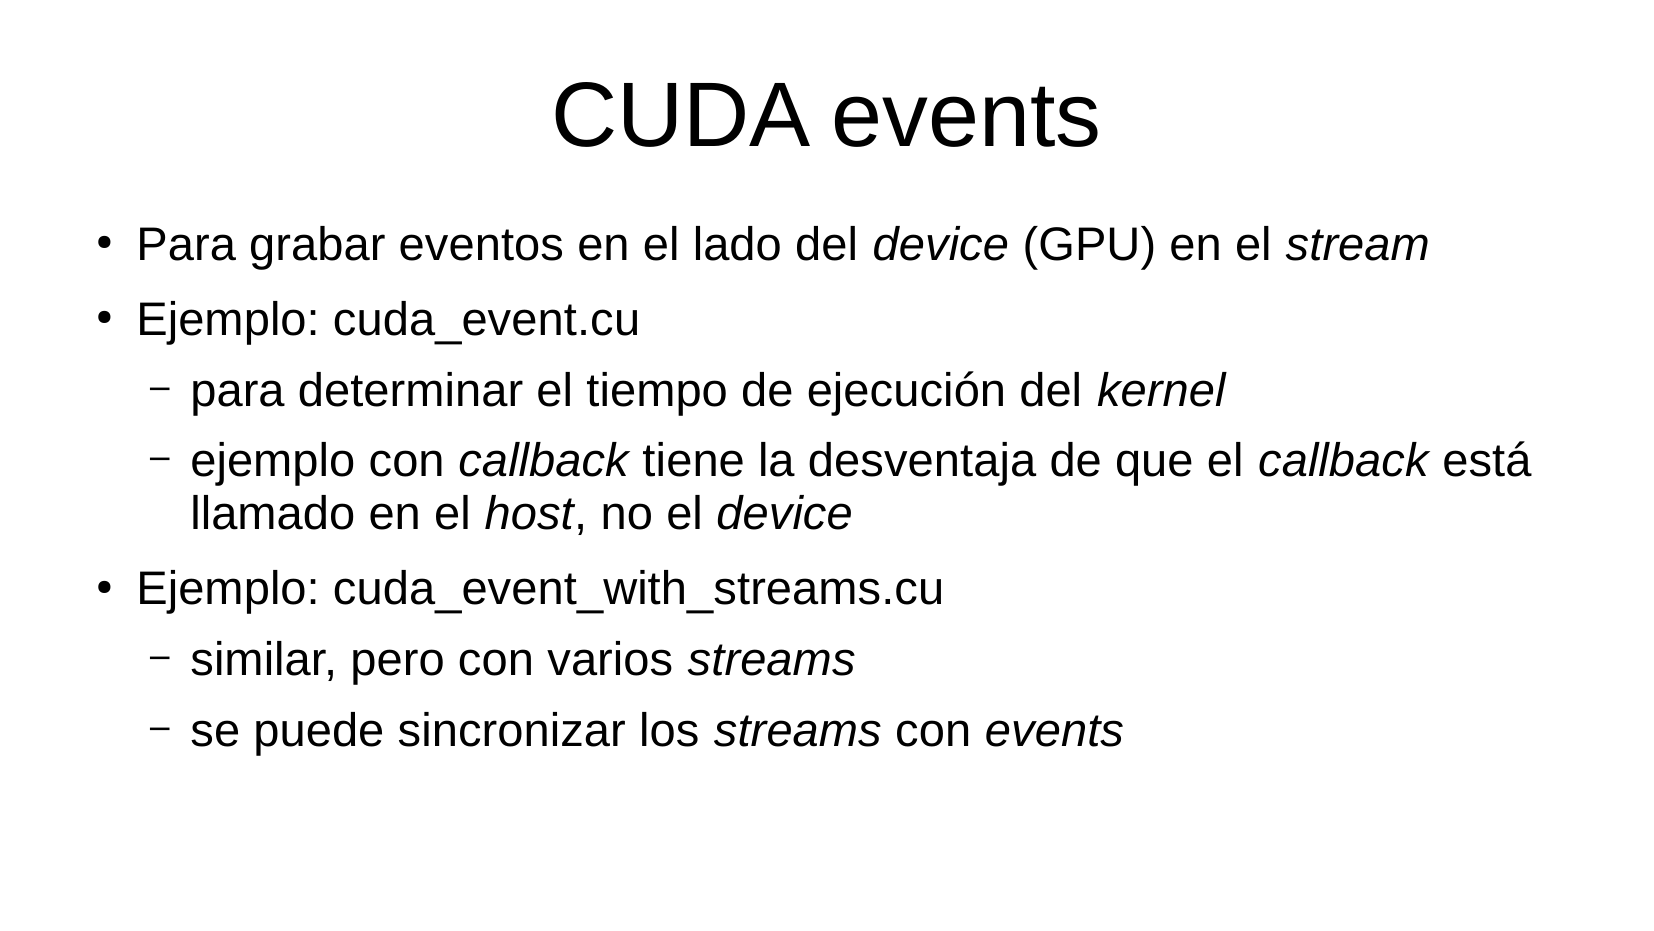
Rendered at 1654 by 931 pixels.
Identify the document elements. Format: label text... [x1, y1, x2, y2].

title CUDA events [82, 37, 1571, 193]
list Para grabar eventos en el lado del device (GPU) en el stream Ejemplo: cuda_event.cu para determinar el tiempo de ejecución del kernel ejemplo con callback tiene la desventaja de que el callback está llamado en el host, no el device Ejemplo: cuda_event_with_streams.cu similar, pero con varios streams se puede sincronizar los streams con events [82, 217, 1571, 758]
